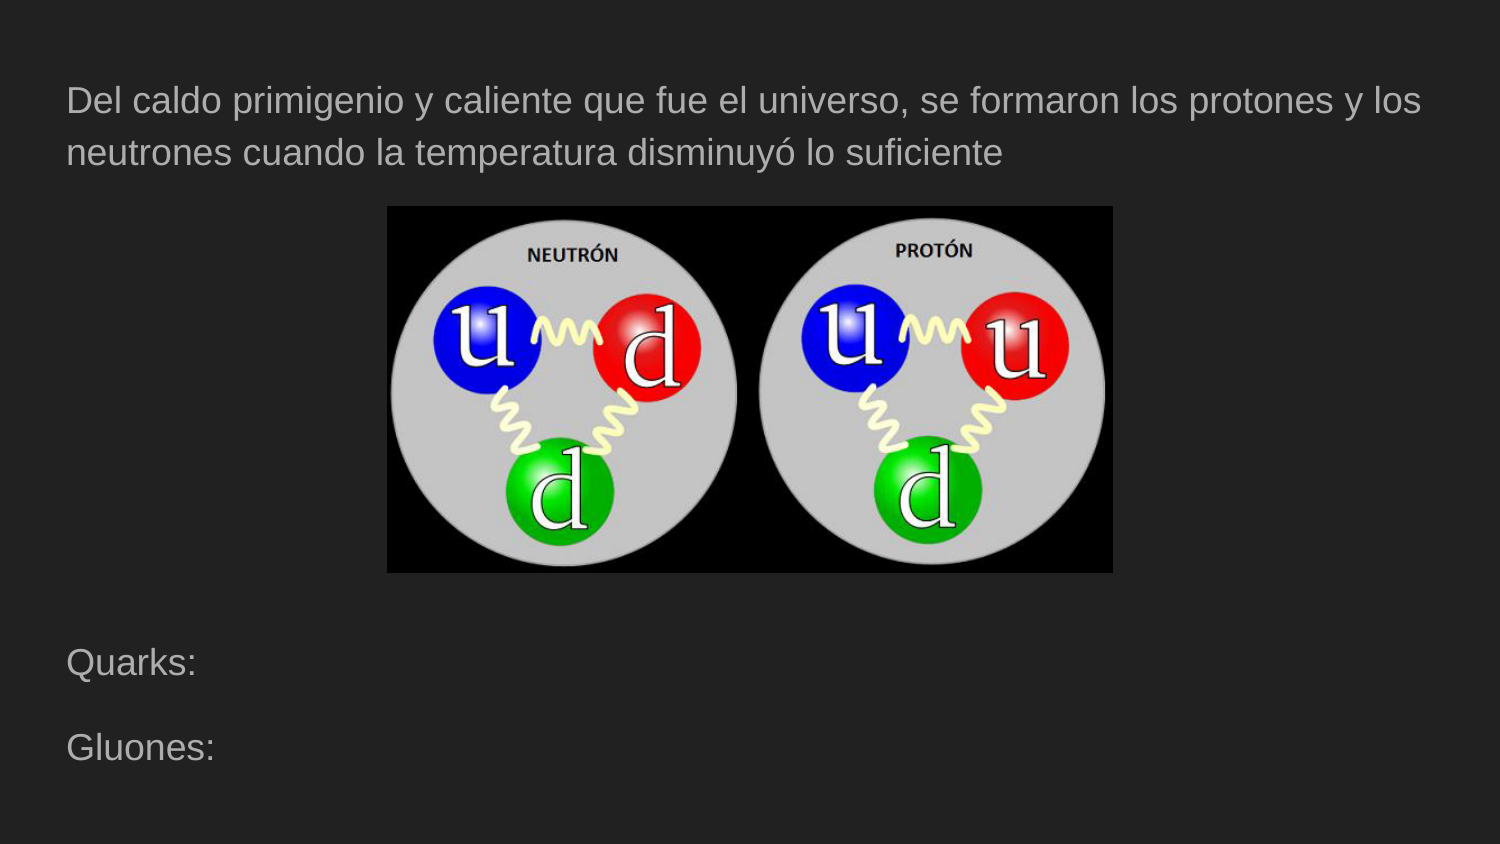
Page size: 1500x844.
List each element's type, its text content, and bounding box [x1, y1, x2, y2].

list Del caldo primigenio y caliente que fue el universo, se formaron los protones y los neutrones cuando la temperatura disminuyó lo suficiente Quarks: Gluones: [51, 54, 1449, 782]
picture [387, 206, 1113, 573]
